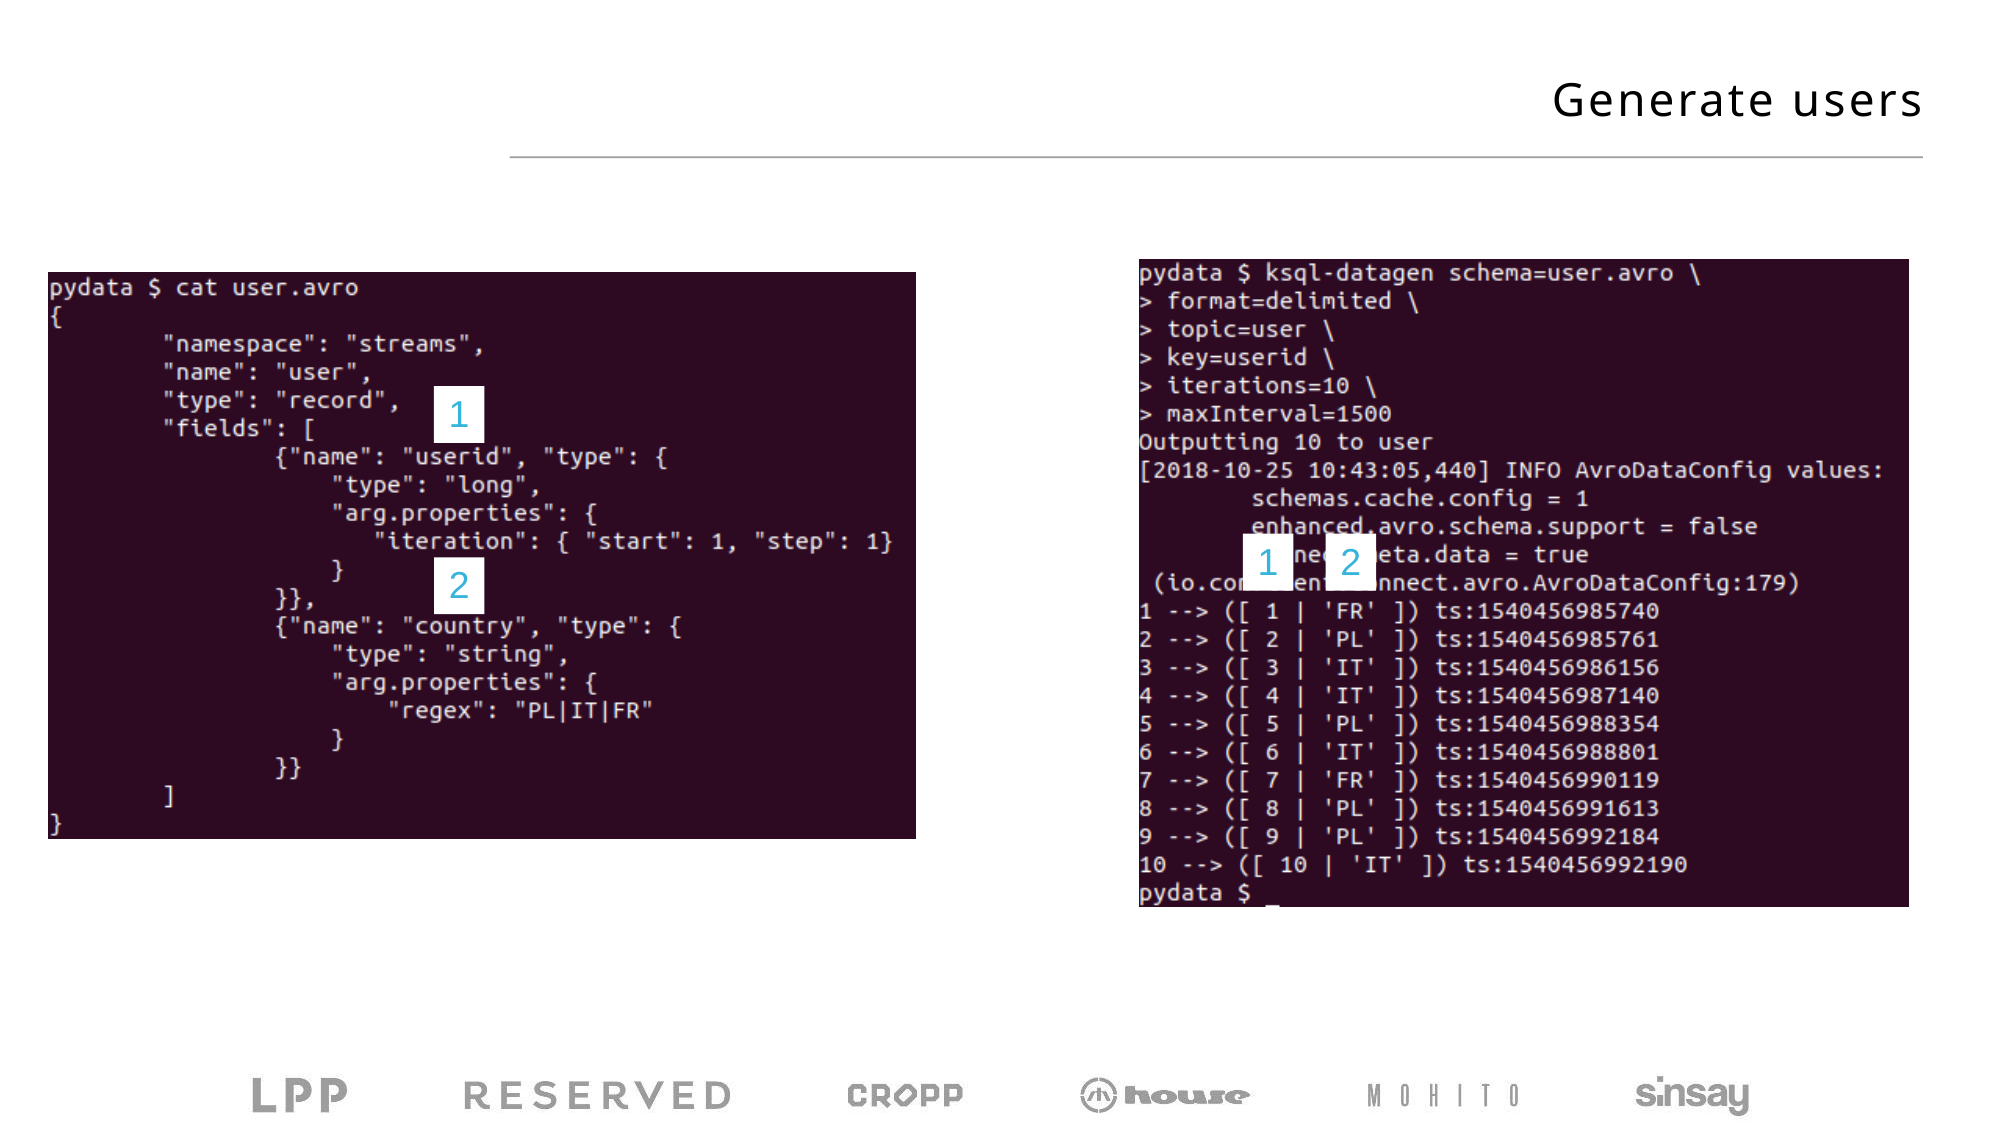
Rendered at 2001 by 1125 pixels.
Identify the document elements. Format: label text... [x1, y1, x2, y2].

picture [48, 272, 916, 839]
text_box 2 [1325, 533, 1377, 591]
text_box 1 [1242, 533, 1294, 591]
text_box 1 [433, 386, 485, 443]
picture [1139, 259, 1909, 907]
picture [0, 1065, 2000, 1125]
text_box 2 [434, 557, 485, 615]
title Generate users [421, 57, 1923, 159]
